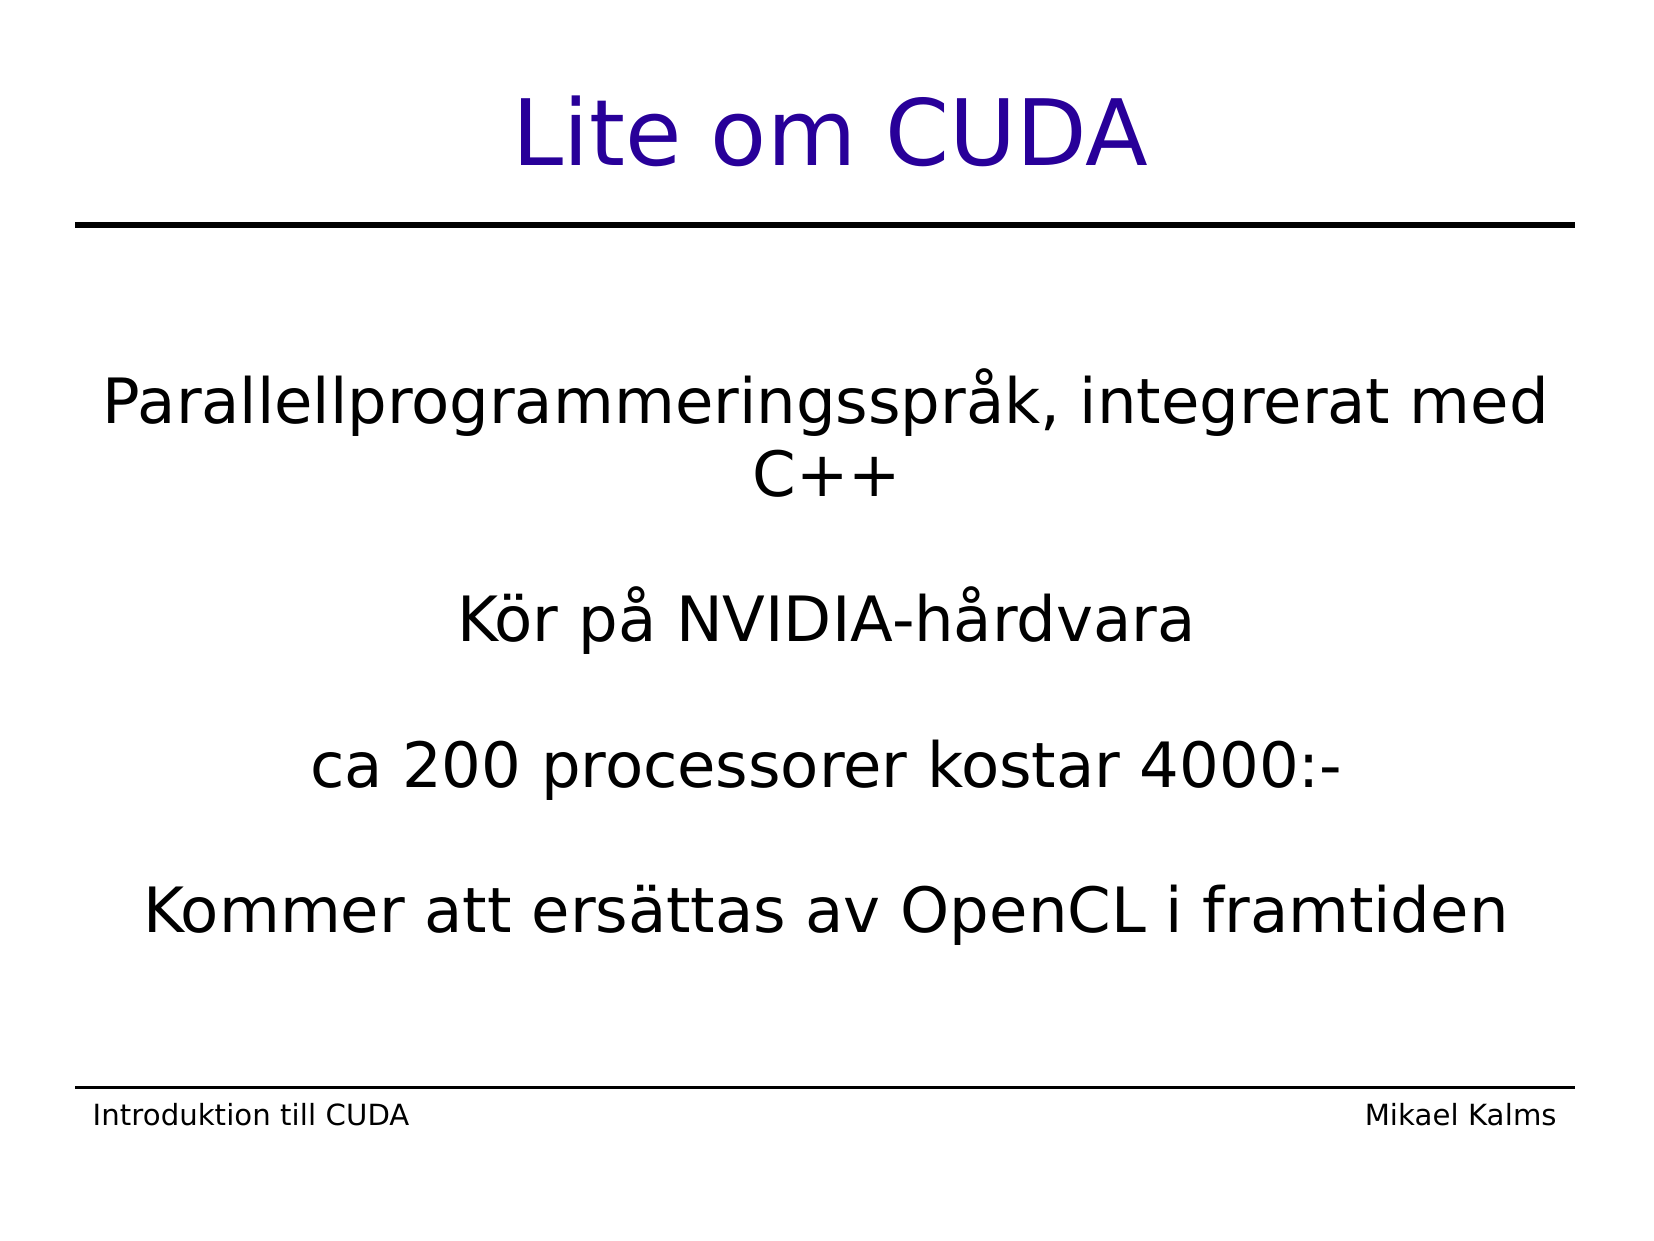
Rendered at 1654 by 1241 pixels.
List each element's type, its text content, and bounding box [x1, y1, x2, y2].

title Lite om CUDA [86, 37, 1576, 230]
text_box Introduktion till CUDA [75, 1087, 428, 1143]
text_box Parallellprogrammeringsspråk, integrerat med C++ Kör på NVIDIA-hårdvara ca 200 processorer kostar 4000:- Kommer att ersättas av OpenCL i framtiden [82, 300, 1571, 1013]
text_box Mikael Kalms [1347, 1087, 1576, 1143]
